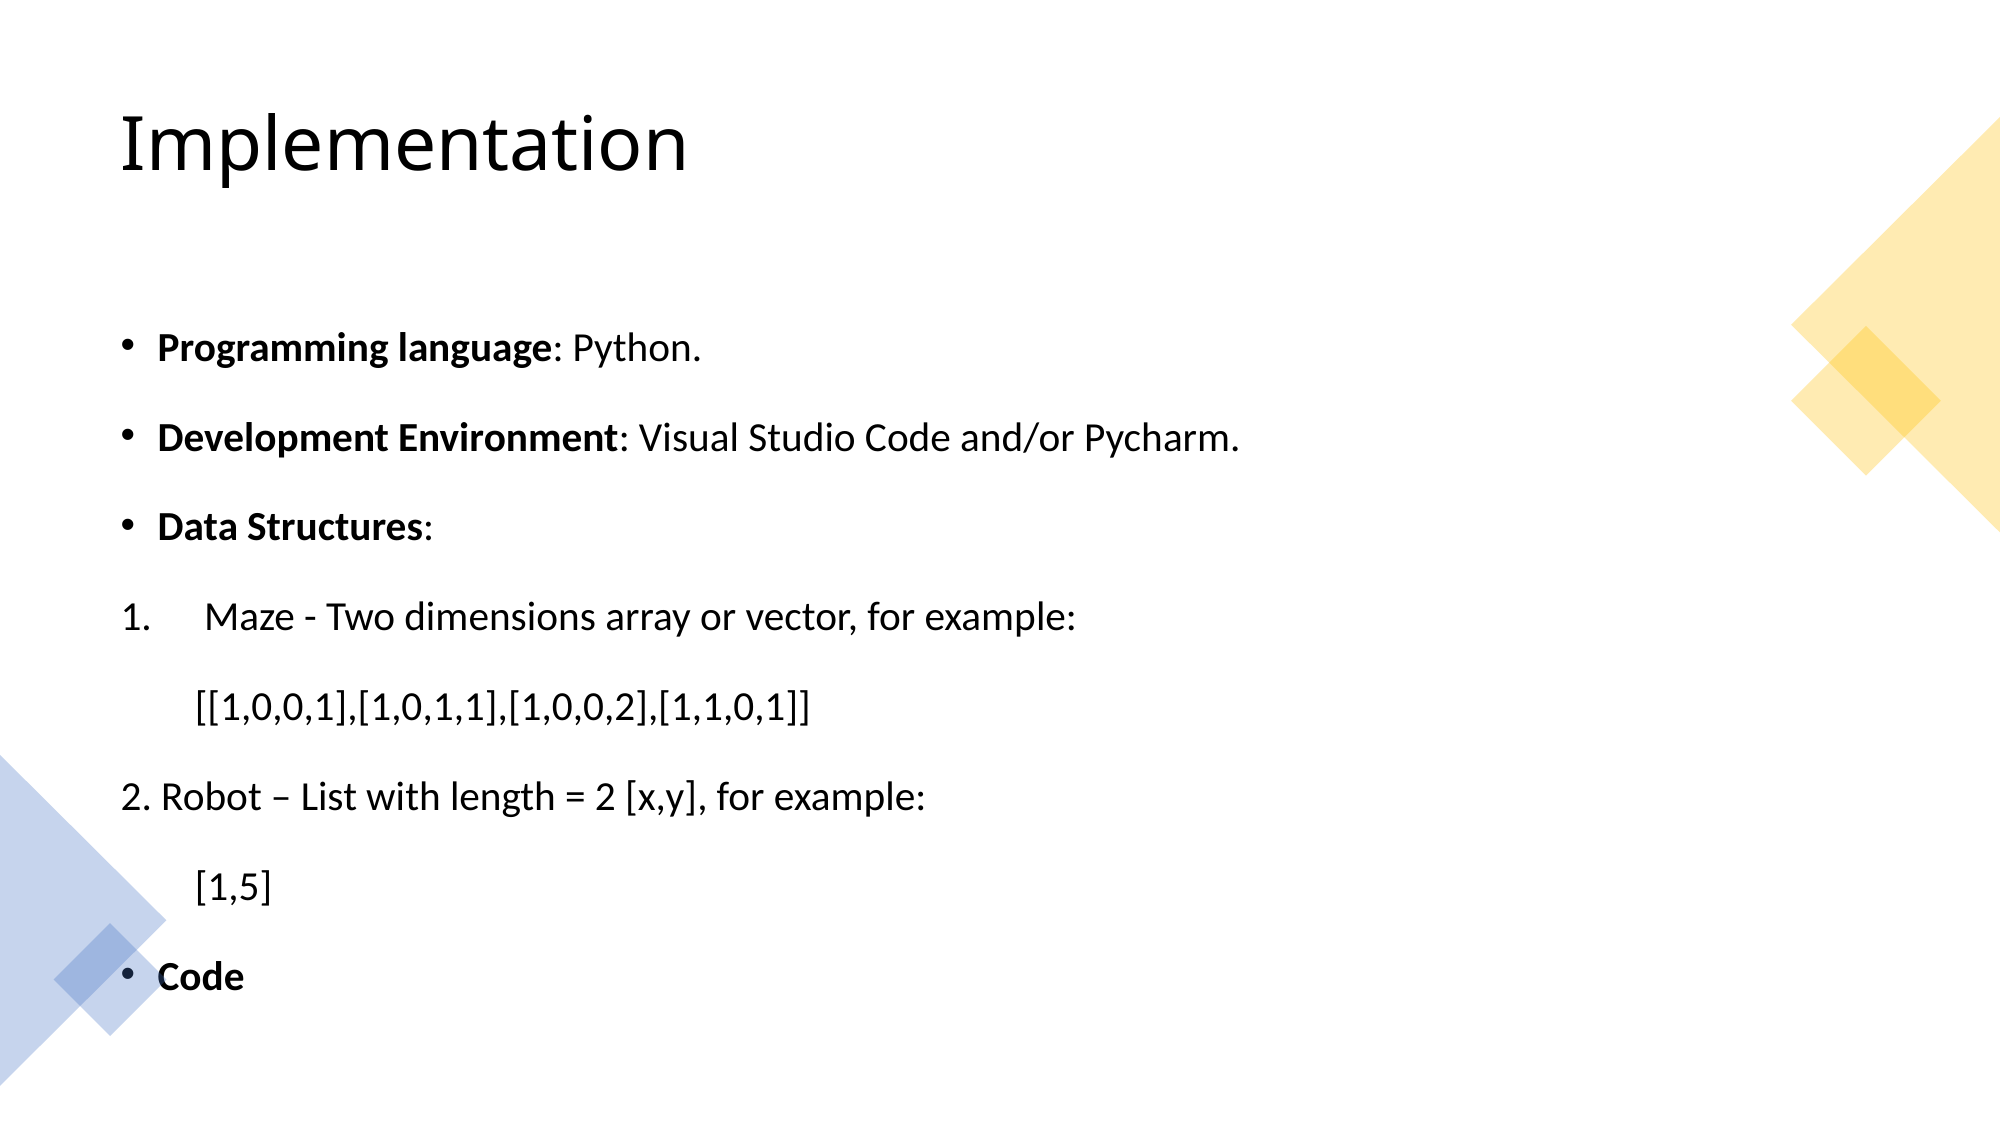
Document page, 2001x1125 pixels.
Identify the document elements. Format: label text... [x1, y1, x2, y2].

title Implementation [105, 52, 1895, 240]
list Programming language: Python. Development Environment: Visual Studio Code and/or Pycharm. Data Structures: Maze - Two dimensions array or vector, for example: [[1,0,0,1],[1,0,1,1],[1,0,0,2],[1,1,0,1]] 2. Robot – List with length = 2 [x,y], for example: [1,5] Code [105, 292, 1895, 1014]
text_box [0, 0, 2000, 1125]
